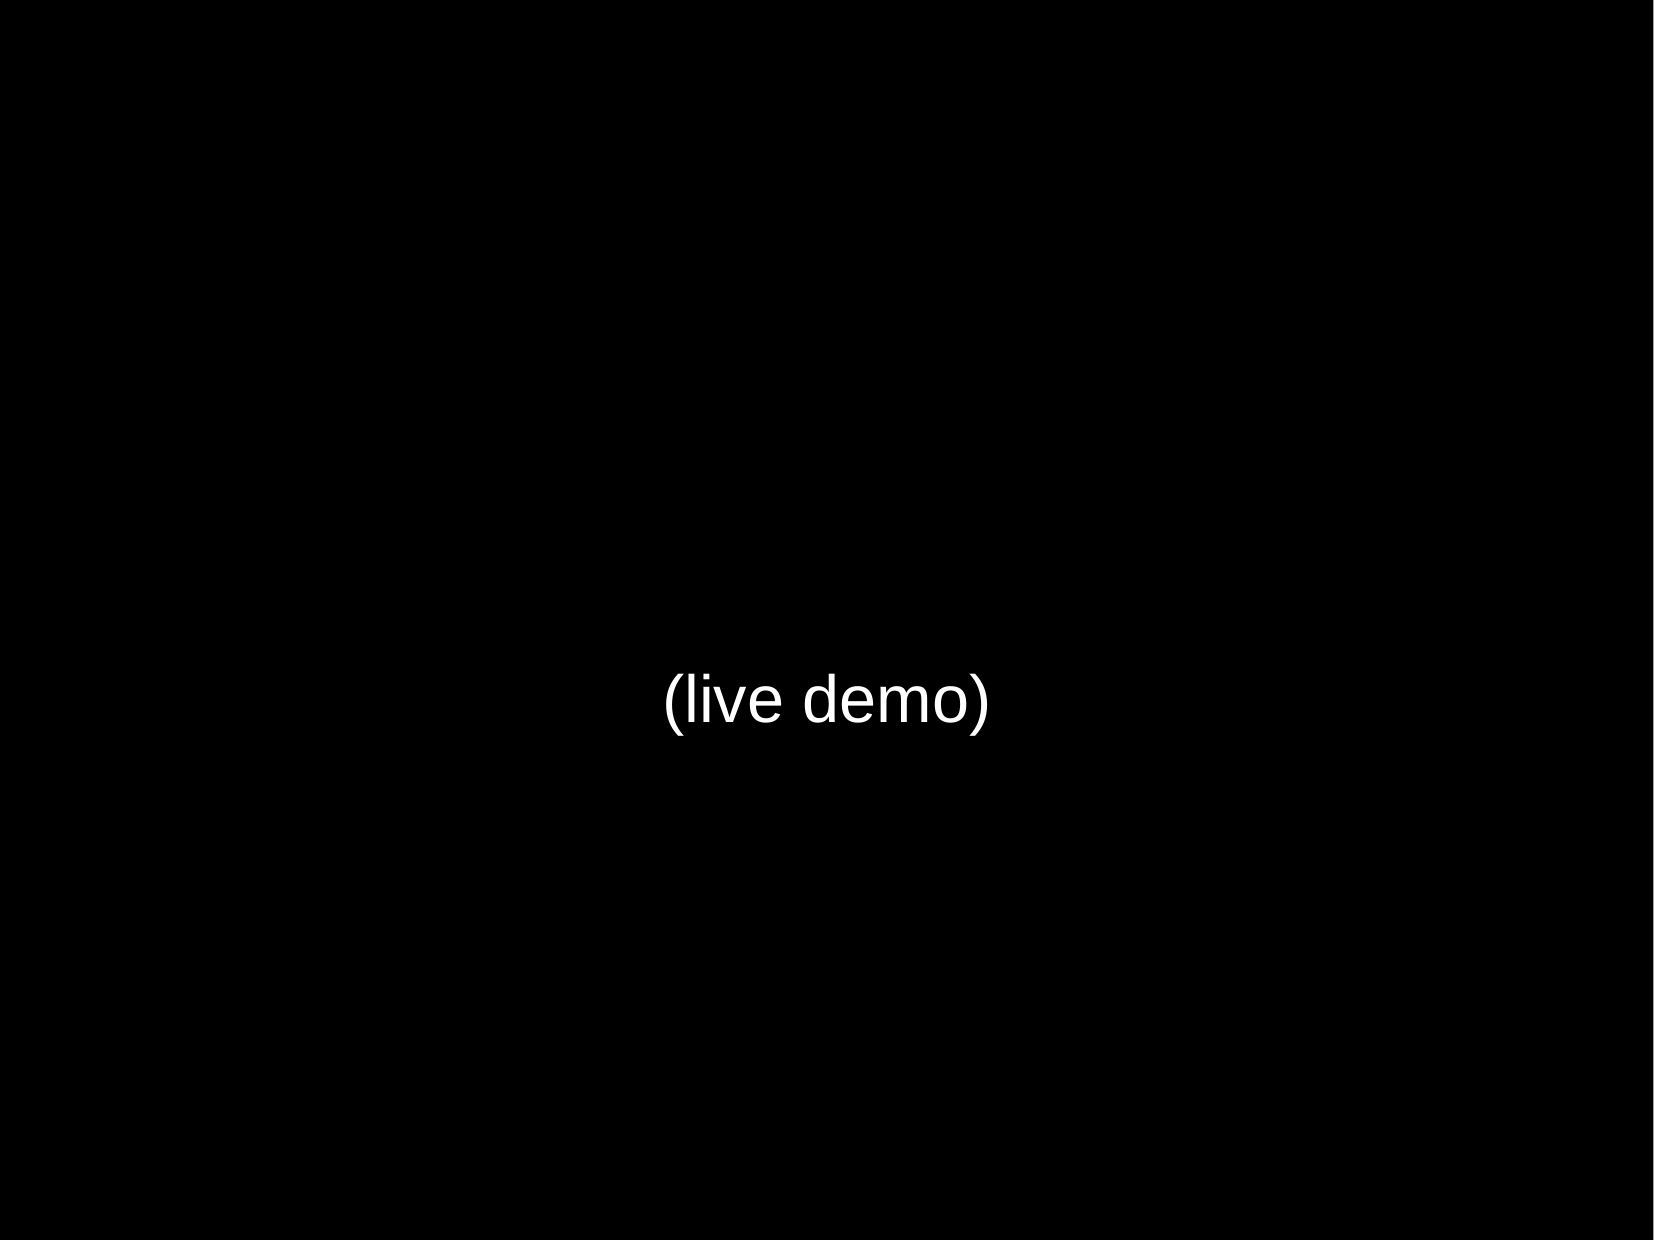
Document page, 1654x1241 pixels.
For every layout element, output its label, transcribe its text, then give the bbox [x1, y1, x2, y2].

subtitle (live demo) [82, 297, 1571, 1102]
